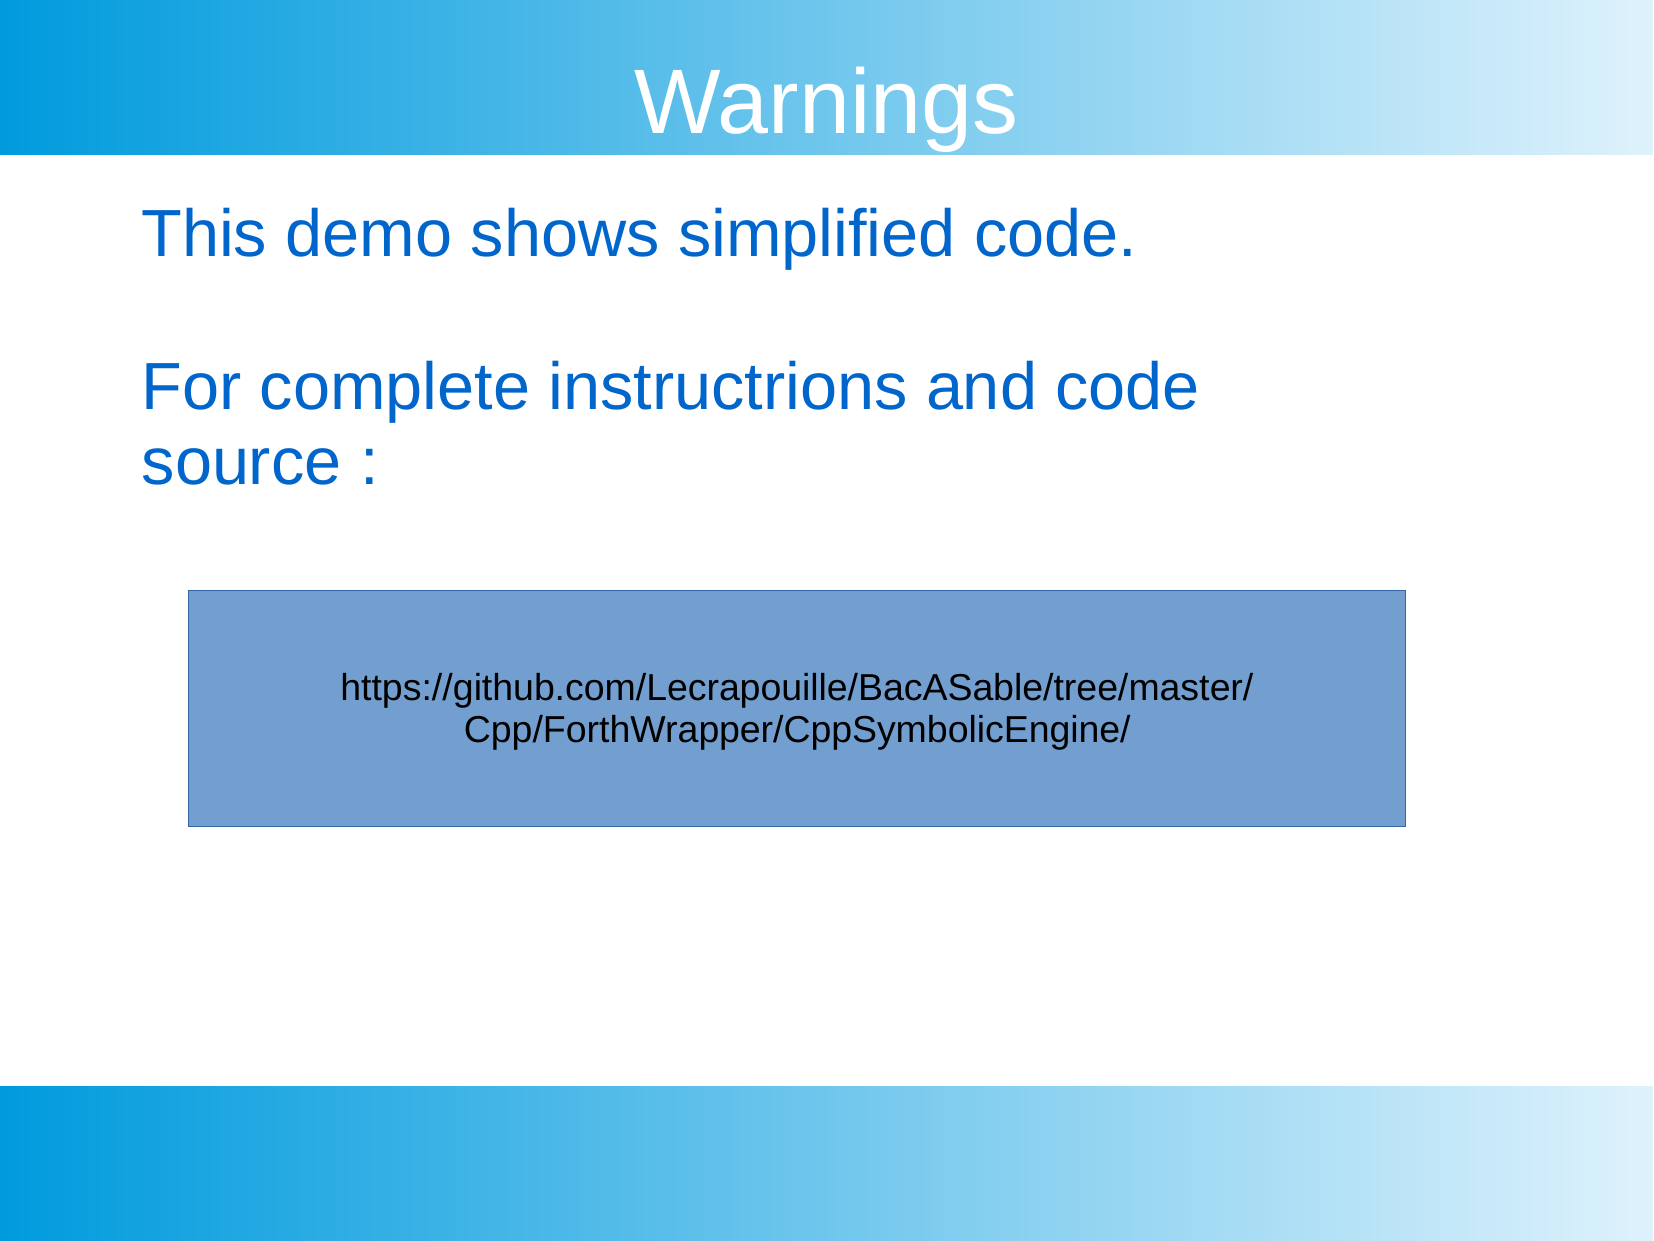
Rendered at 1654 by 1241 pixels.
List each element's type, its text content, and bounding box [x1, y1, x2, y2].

title Warnings [82, 49, 1571, 155]
list This demo shows simplified code. [70, 195, 1371, 319]
list For complete instructrions and code source : [70, 349, 1371, 473]
text_box https://github.com/Lecrapouille/BacASable/tree/master/ Cpp/ForthWrapper/CppSymbolicEngine/ [188, 590, 1406, 827]
